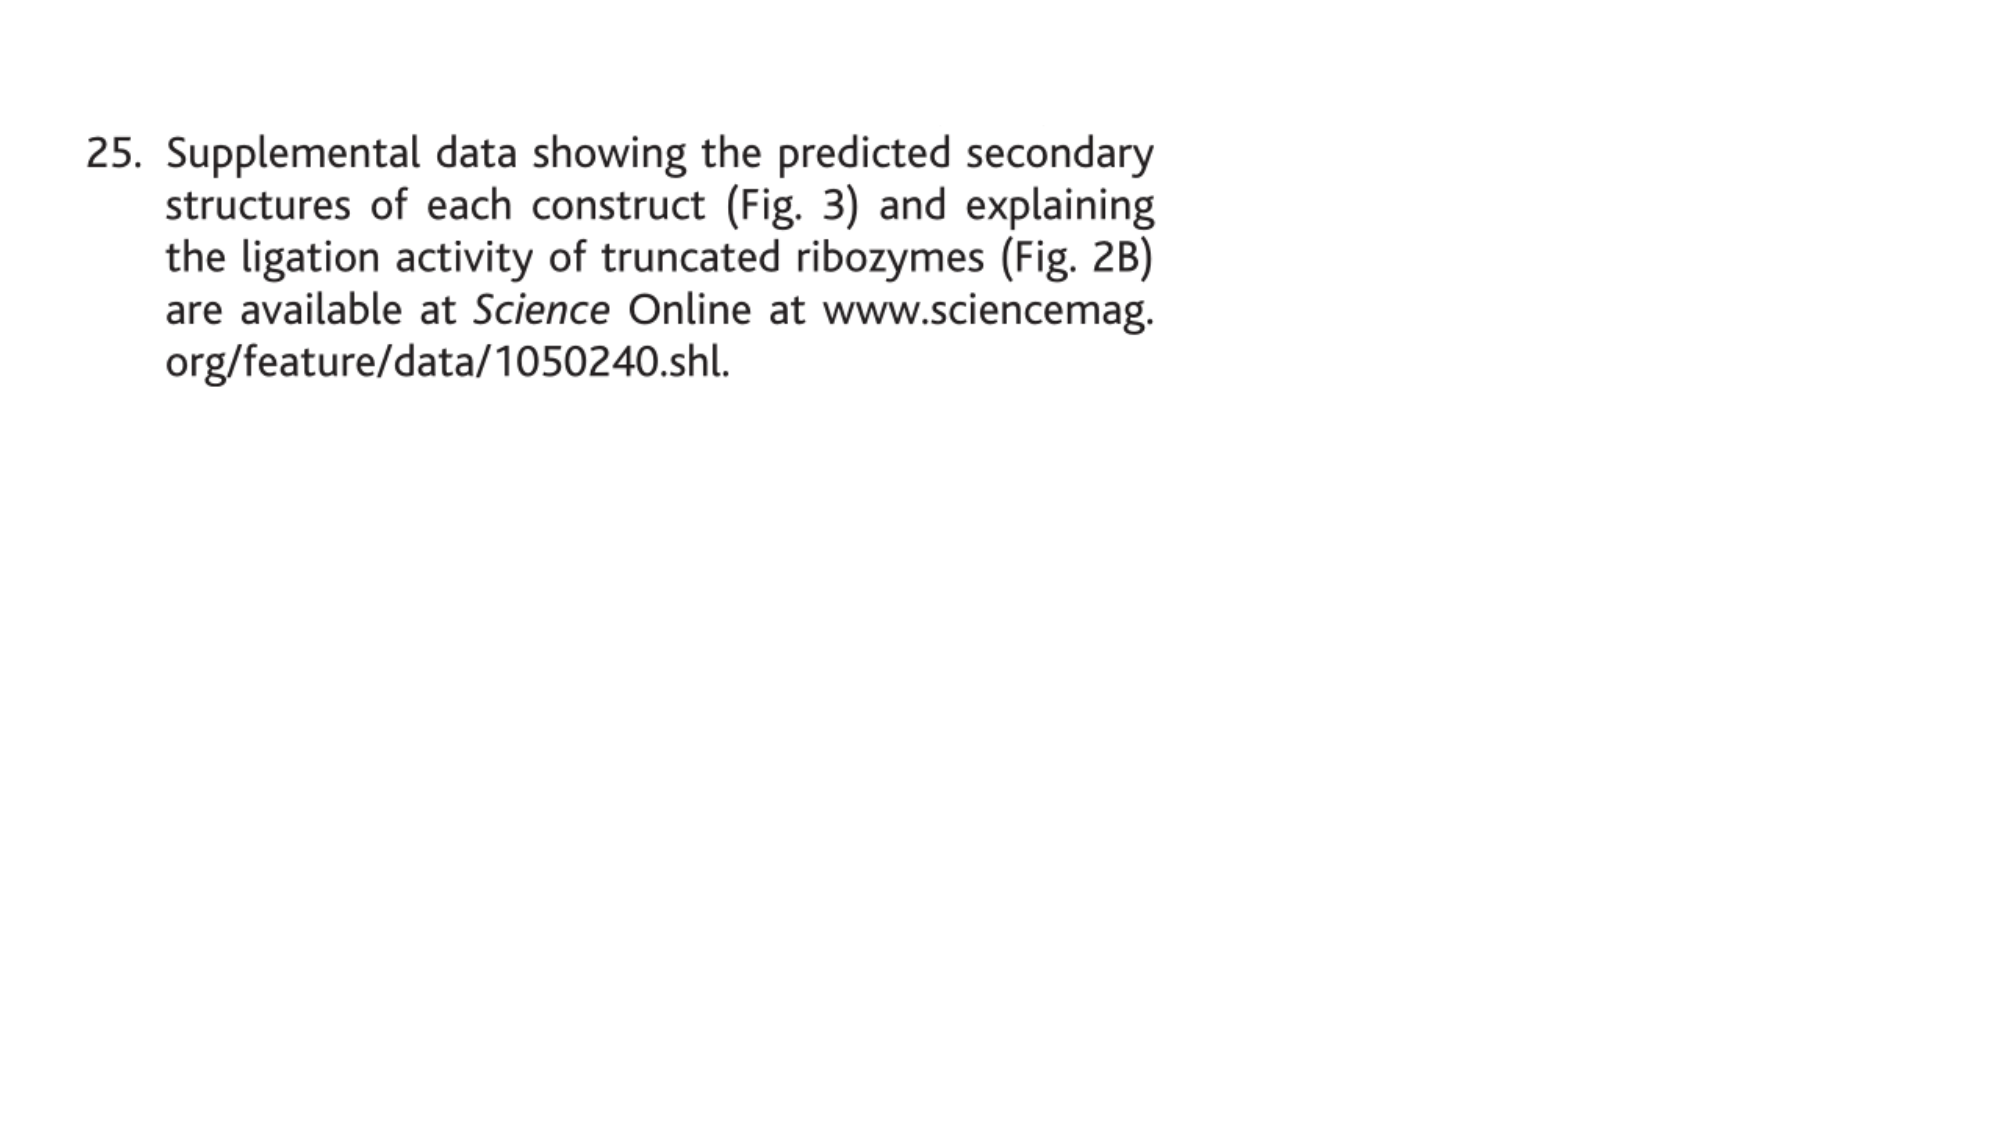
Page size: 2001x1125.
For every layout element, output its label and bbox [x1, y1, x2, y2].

picture [70, 125, 1165, 390]
